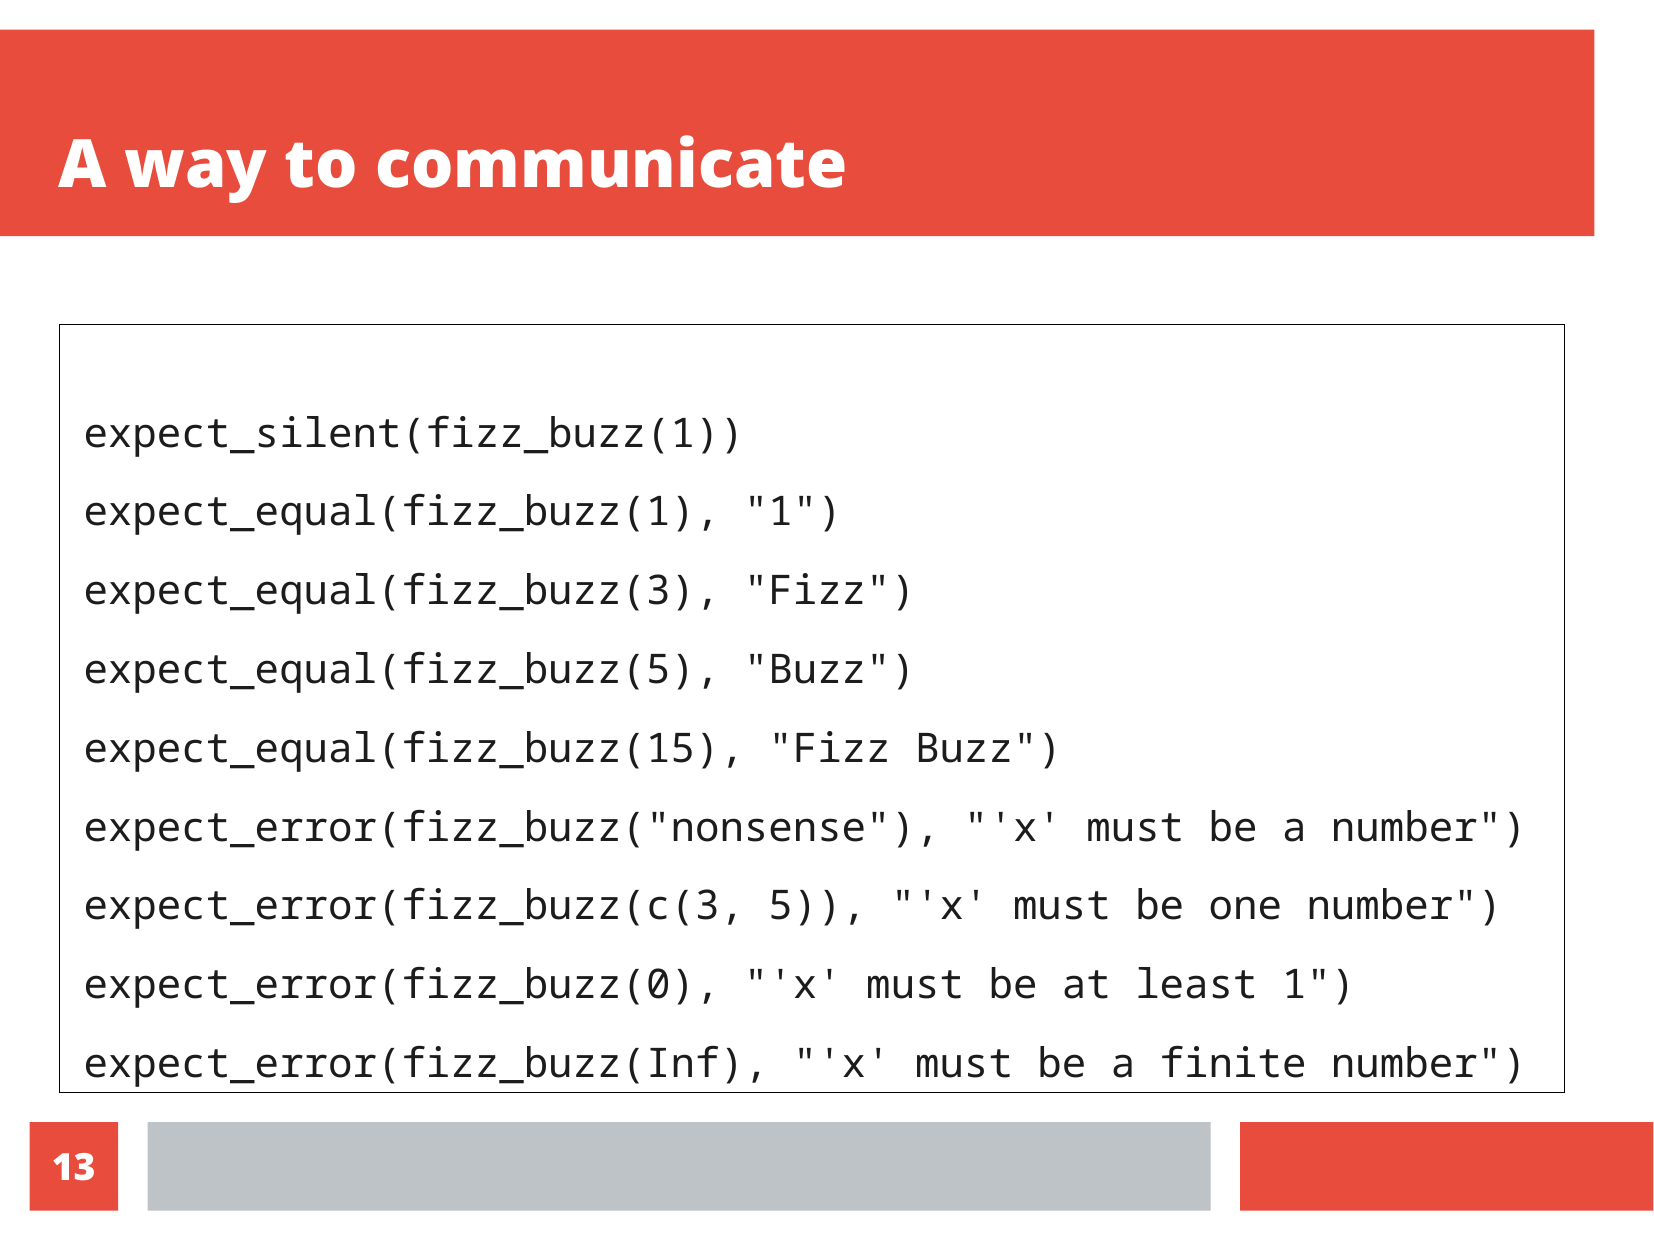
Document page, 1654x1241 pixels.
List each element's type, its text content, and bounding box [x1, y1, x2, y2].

list expect_silent(fizz_buzz(1)) expect_equal(fizz_buzz(1), "1") expect_equal(fizz_buzz(3), "Fizz") expect_equal(fizz_buzz(5), "Buzz") expect_equal(fizz_buzz(15), "Fizz Buzz") expect_error(fizz_buzz("nonsense"), "'x' must be a number") expect_error(fizz_buzz(c(3, 5)), "'x' must be one number") expect_error(fizz_buzz(0), "'x' must be at least 1") expect_error(fizz_buzz(Inf), "'x' must be a finite number") [59, 324, 1565, 1093]
title A way to communicate [59, 59, 1595, 207]
